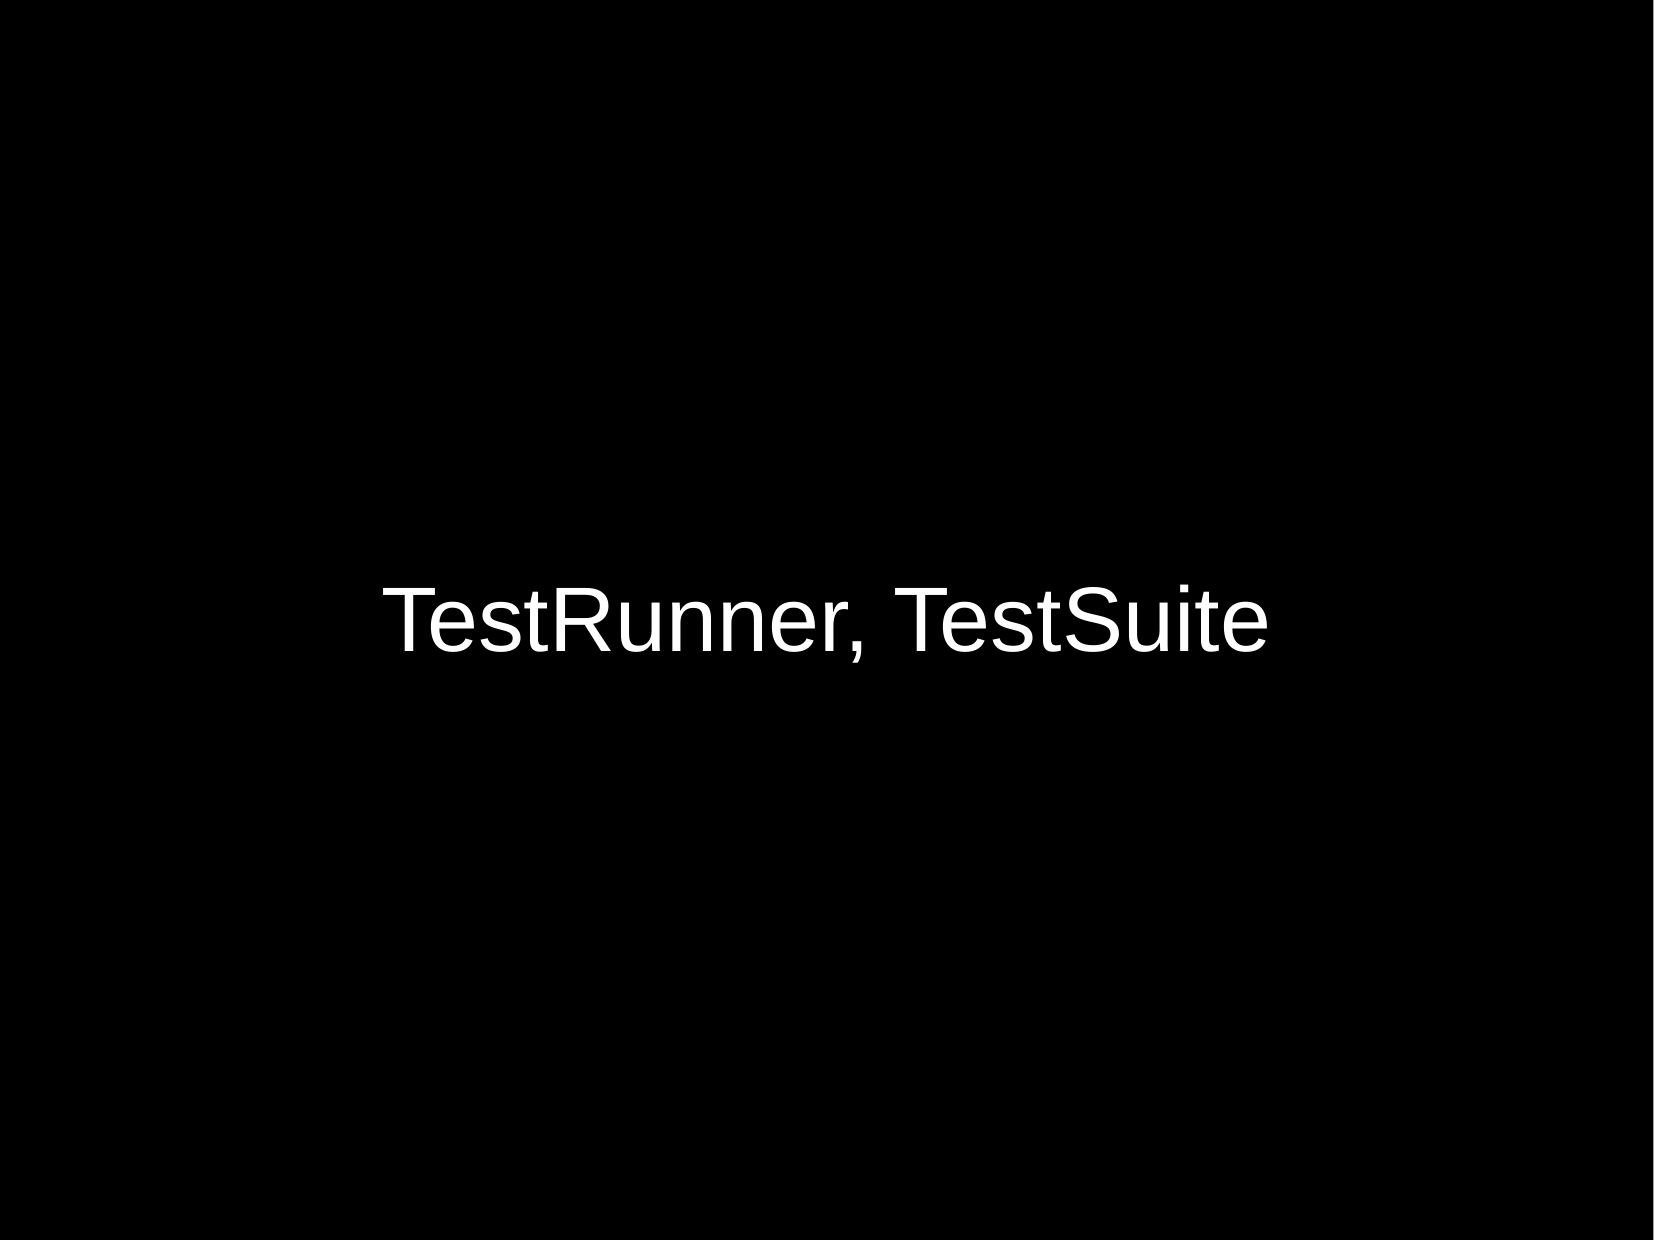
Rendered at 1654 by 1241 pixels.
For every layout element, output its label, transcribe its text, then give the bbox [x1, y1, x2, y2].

title TestRunner, TestSuite [82, 516, 1571, 724]
